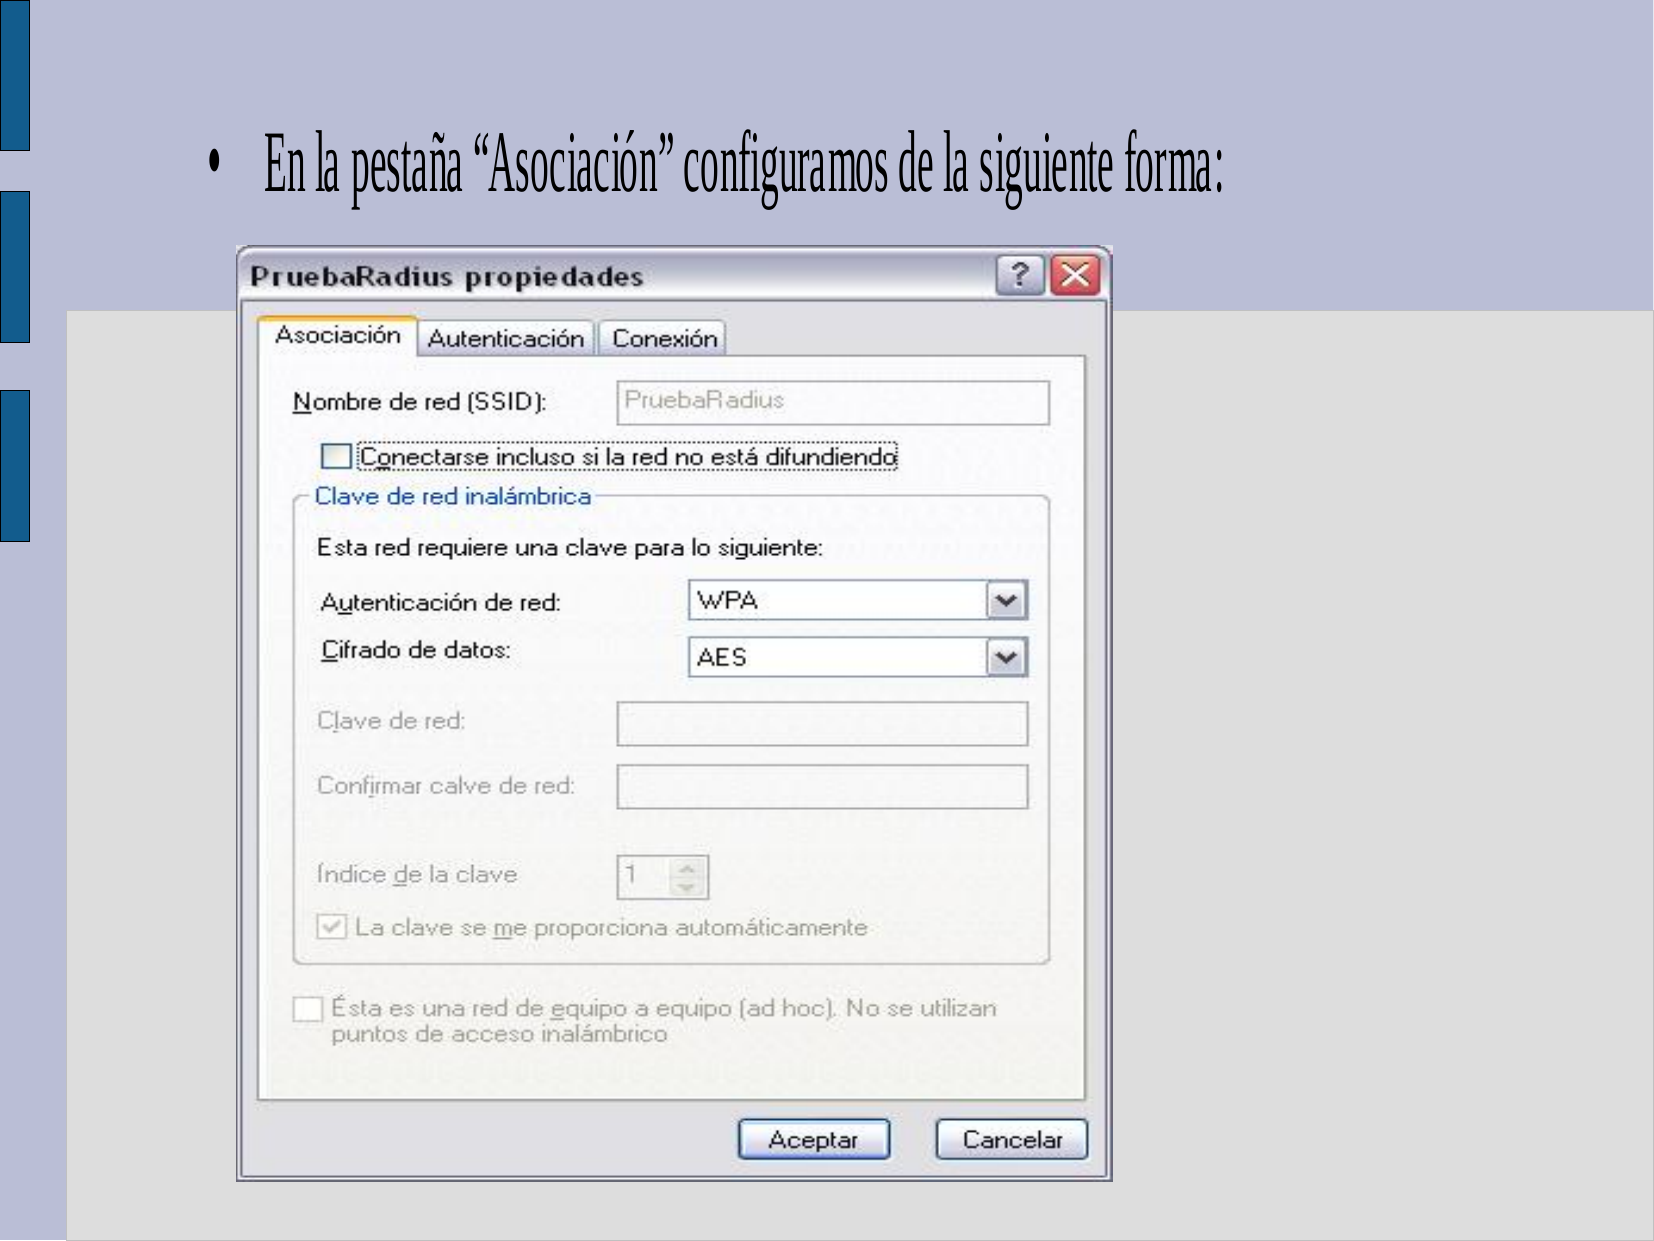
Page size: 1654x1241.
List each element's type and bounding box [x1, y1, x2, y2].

chart [149, 0, 1654, 621]
picture [236, 245, 1113, 1182]
